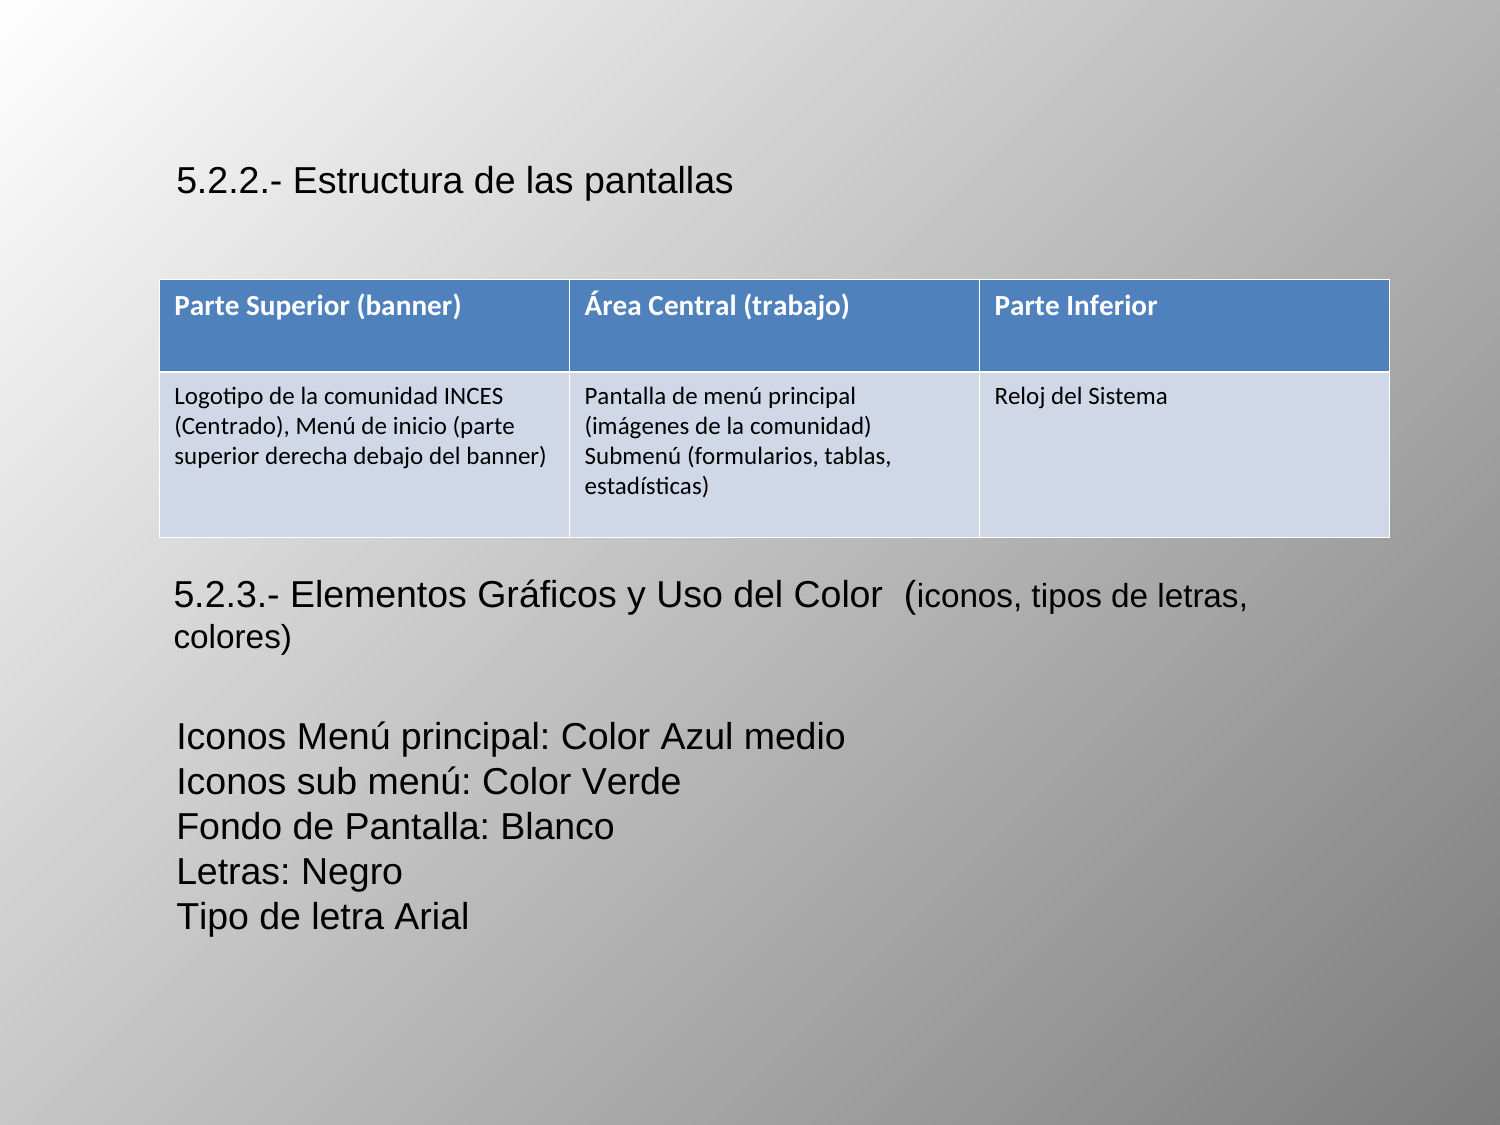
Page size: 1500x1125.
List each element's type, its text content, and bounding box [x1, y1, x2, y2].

text_box Iconos Menú principal: Color Azul medio Iconos sub menú: Color Verde Fondo de Pantalla: Blanco Letras: Negro Tipo de letra Arial [161, 704, 1391, 990]
table_cell Pantalla de menú principal (imágenes de la comunidad) Submenú (formularios, tablas, estadísticas) [570, 373, 979, 537]
text_box 5.2.3.- Elementos Gráficos y Uso del Color (iconos, tipos de letras, colores) [158, 562, 1353, 663]
table_header Parte Superior (banner) [160, 280, 569, 371]
table_header Parte Inferior [980, 280, 1389, 371]
table_cell Logotipo de la comunidad INCES (Centrado), Menú de inicio (parte superior derecha debajo del banner) [160, 373, 569, 537]
text_box 5.2.2.- Estructura de las pantallas [161, 148, 749, 210]
table_cell Reloj del Sistema [980, 373, 1389, 537]
table_header Área Central (trabajo) [570, 280, 979, 371]
